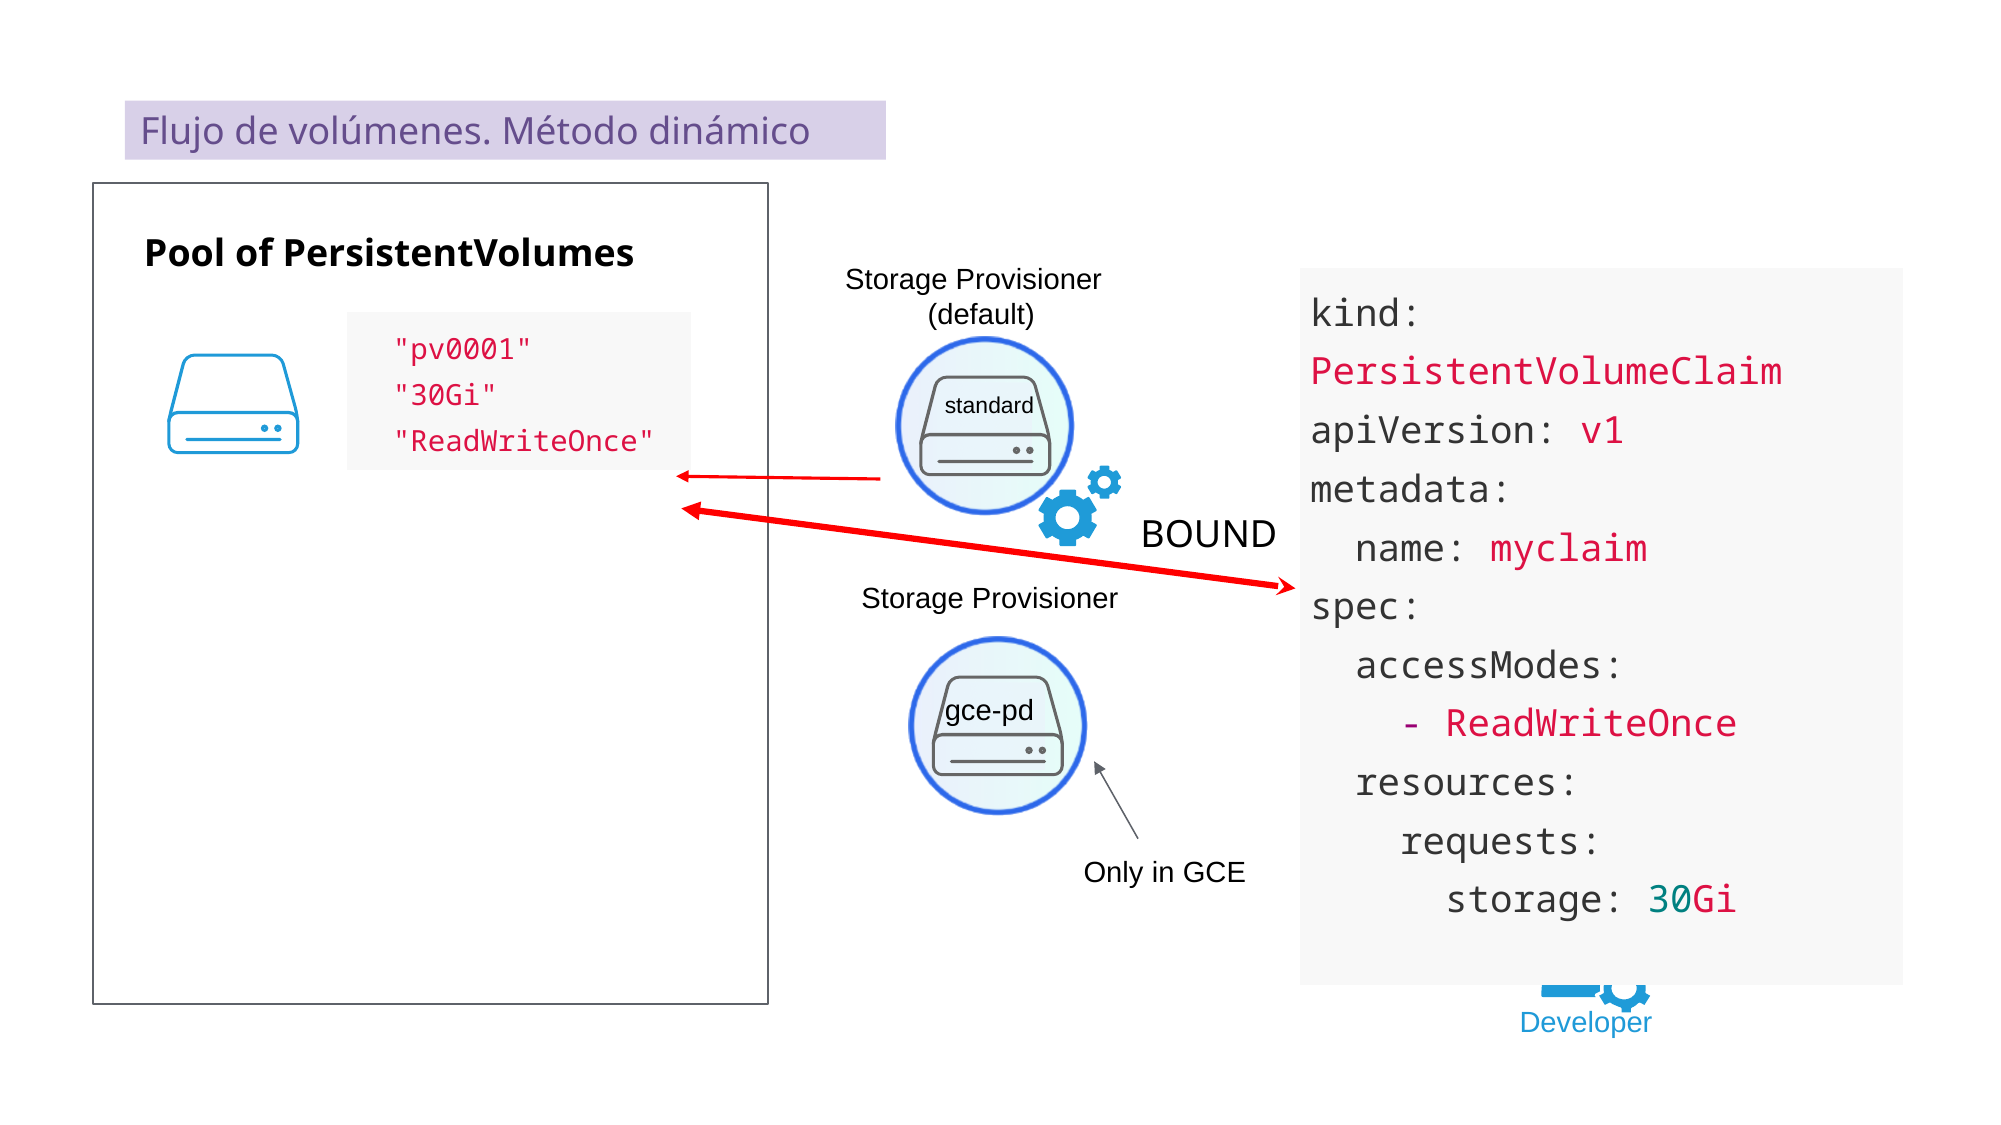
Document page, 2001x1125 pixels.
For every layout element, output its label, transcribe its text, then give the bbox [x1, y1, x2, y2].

text_box BOUND [1125, 495, 1296, 556]
picture [895, 336, 1075, 516]
text_box [1038, 489, 1097, 547]
text_box [1026, 448, 1034, 455]
text_box [1025, 749, 1033, 755]
text_box [919, 403, 1052, 477]
text_box [949, 759, 1047, 764]
text_box [1087, 465, 1122, 499]
text_box [1012, 448, 1021, 455]
picture [908, 637, 1088, 816]
text_box Only in GCE [1068, 838, 1272, 917]
text_box Flujo de volúmenes. Método dinámico [124, 100, 886, 160]
text_box standard [929, 375, 1052, 448]
text_box [167, 353, 300, 455]
text_box Pool of PersistentVolumes [128, 214, 677, 287]
text_box [931, 749, 1064, 777]
text_box Storage Provisioner (default) [830, 245, 1128, 318]
text_box Developer [1504, 987, 1675, 1048]
text_box [1038, 749, 1047, 755]
text_box Storage Provisioner [846, 564, 1144, 637]
table_header "pv0001" "30Gi" "ReadWriteOnce" [347, 312, 691, 470]
text_box [937, 459, 1034, 464]
table_header kind: PersistentVolumeClaim apiVersion: v1 metadata: name: myclaim spec: accessModes: - ReadWriteOnce resources: requests: storage: 30Gi [1300, 268, 1903, 985]
text_box gce-pd [929, 676, 1074, 749]
picture [1056, 507, 1075, 516]
